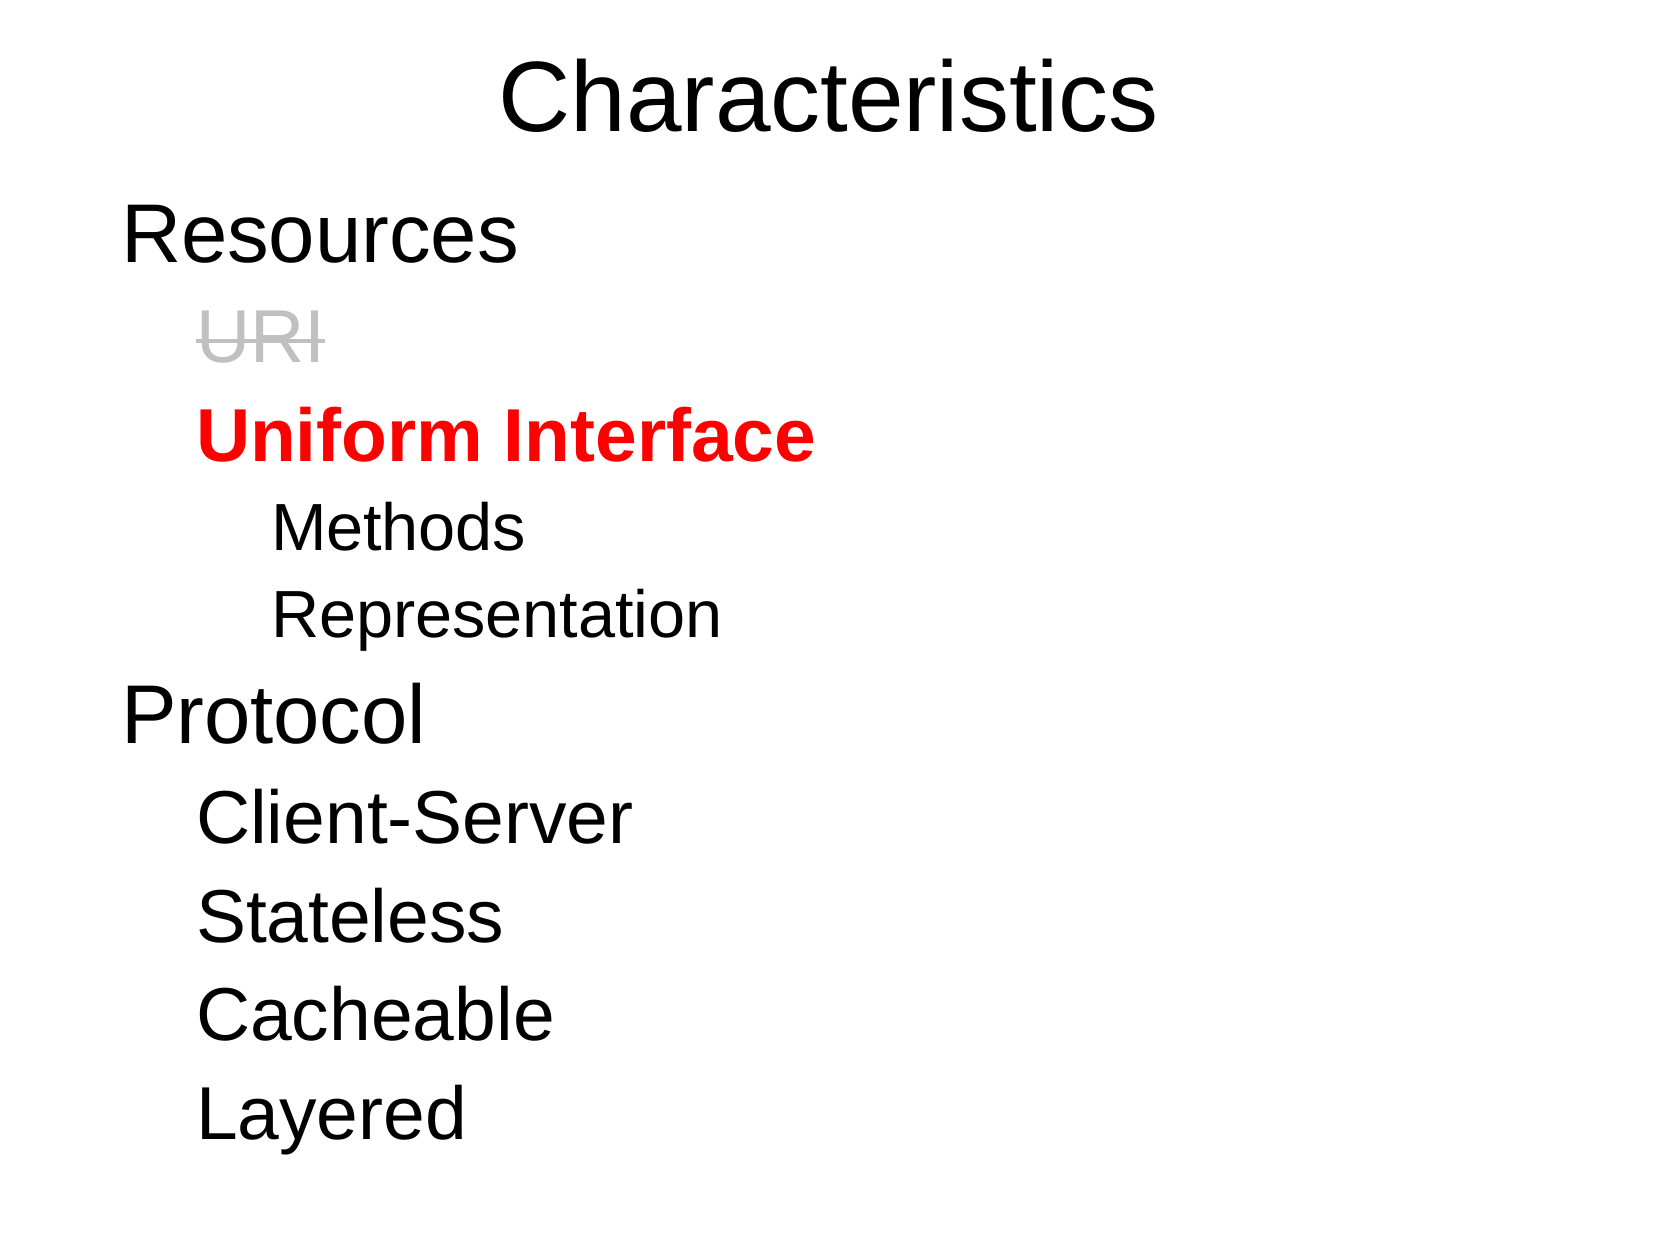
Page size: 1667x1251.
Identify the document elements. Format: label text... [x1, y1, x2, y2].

title Characteristics [120, 0, 1538, 194]
list Resources URI Uniform Interface Methods Representation Protocol Client-Server Stateless Cacheable Layered [121, 187, 1538, 1201]
